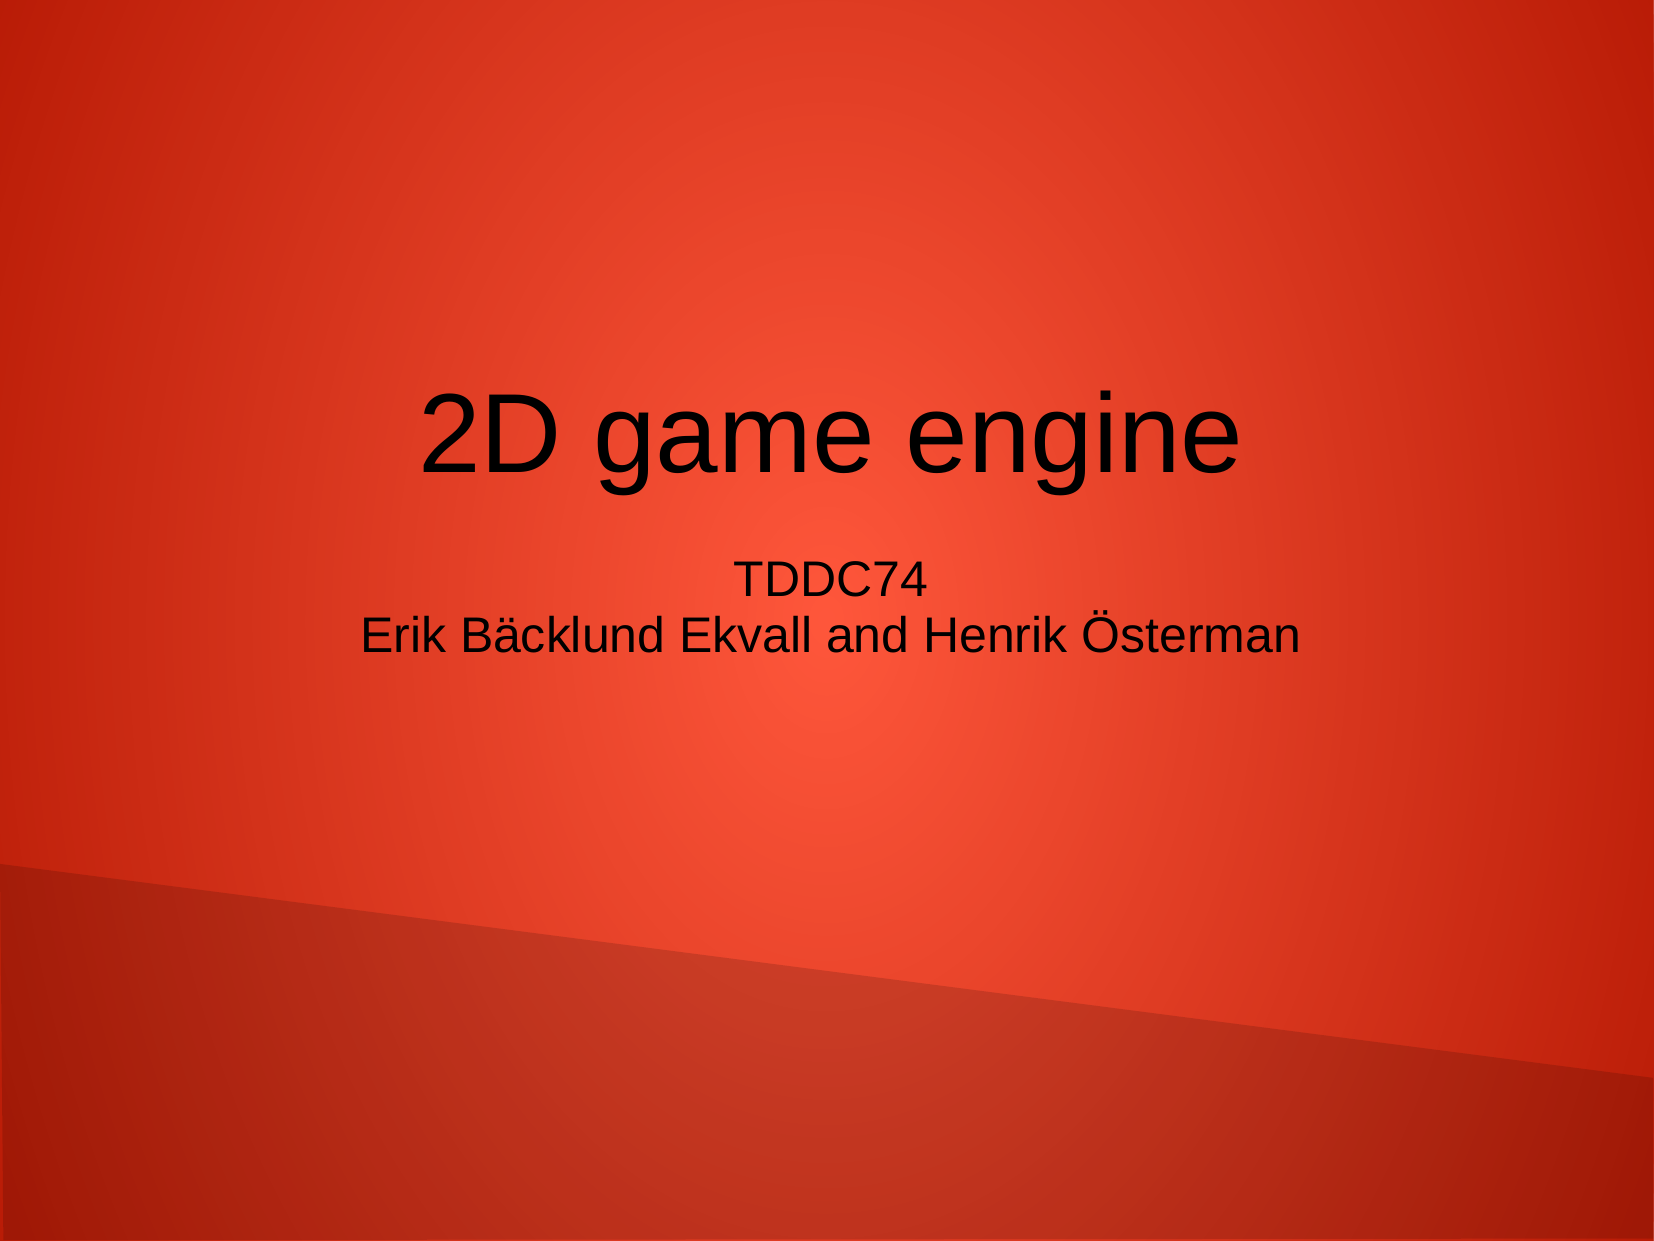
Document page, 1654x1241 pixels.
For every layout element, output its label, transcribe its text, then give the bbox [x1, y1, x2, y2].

subtitle 2D game engine TDDC74 Erik Bäcklund Ekvall and Henrik Österman [86, 150, 1576, 884]
